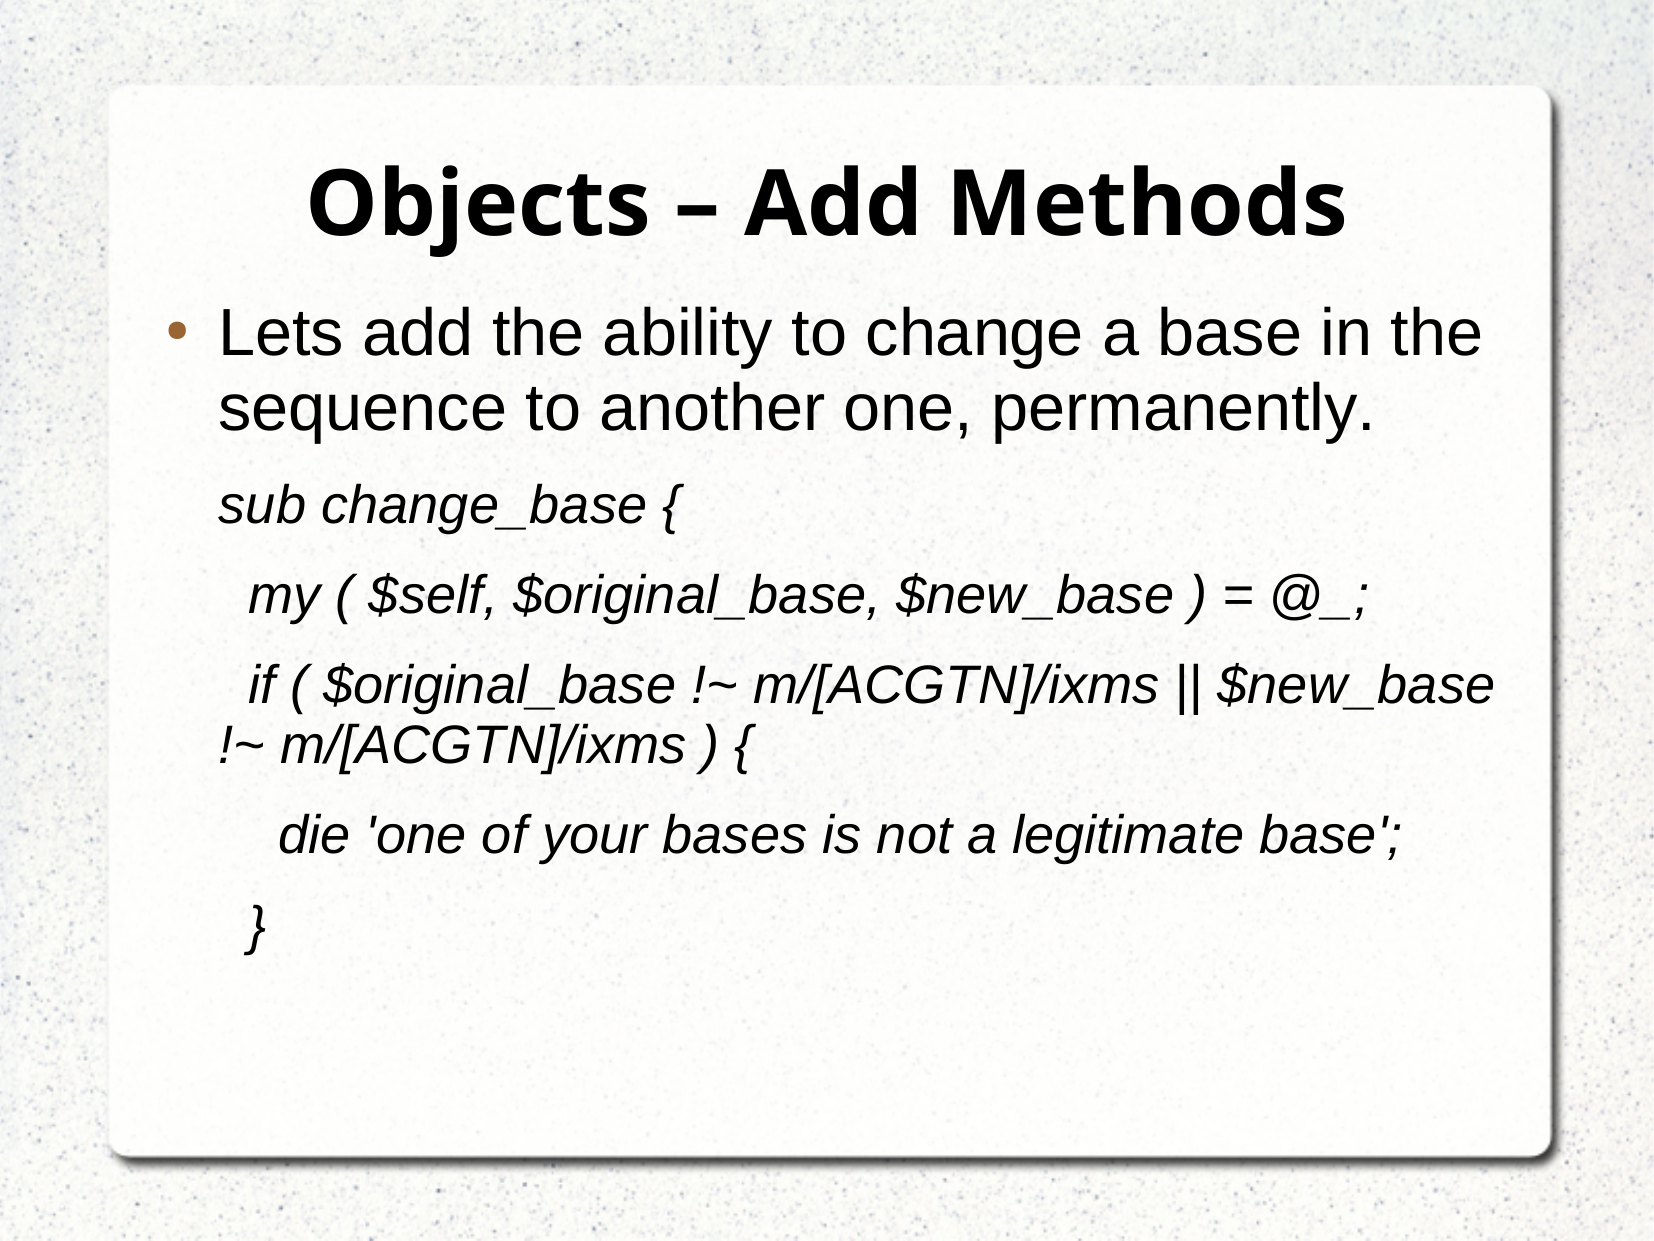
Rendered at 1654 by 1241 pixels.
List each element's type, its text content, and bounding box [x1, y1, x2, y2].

list Lets add the ability to change a base in the sequence to another one, permanently. sub change_base { my ( $self, $original_base, $new_base ) = @_; if ( $original_base !~ m/[ACGTN]/ixms || $new_base !~ m/[ACGTN]/ixms ) { die 'one of your bases is not a legitimate base'; } [147, 295, 1506, 956]
title Objects – Add Methods [118, 96, 1536, 304]
picture [0, 0, 1654, 1241]
